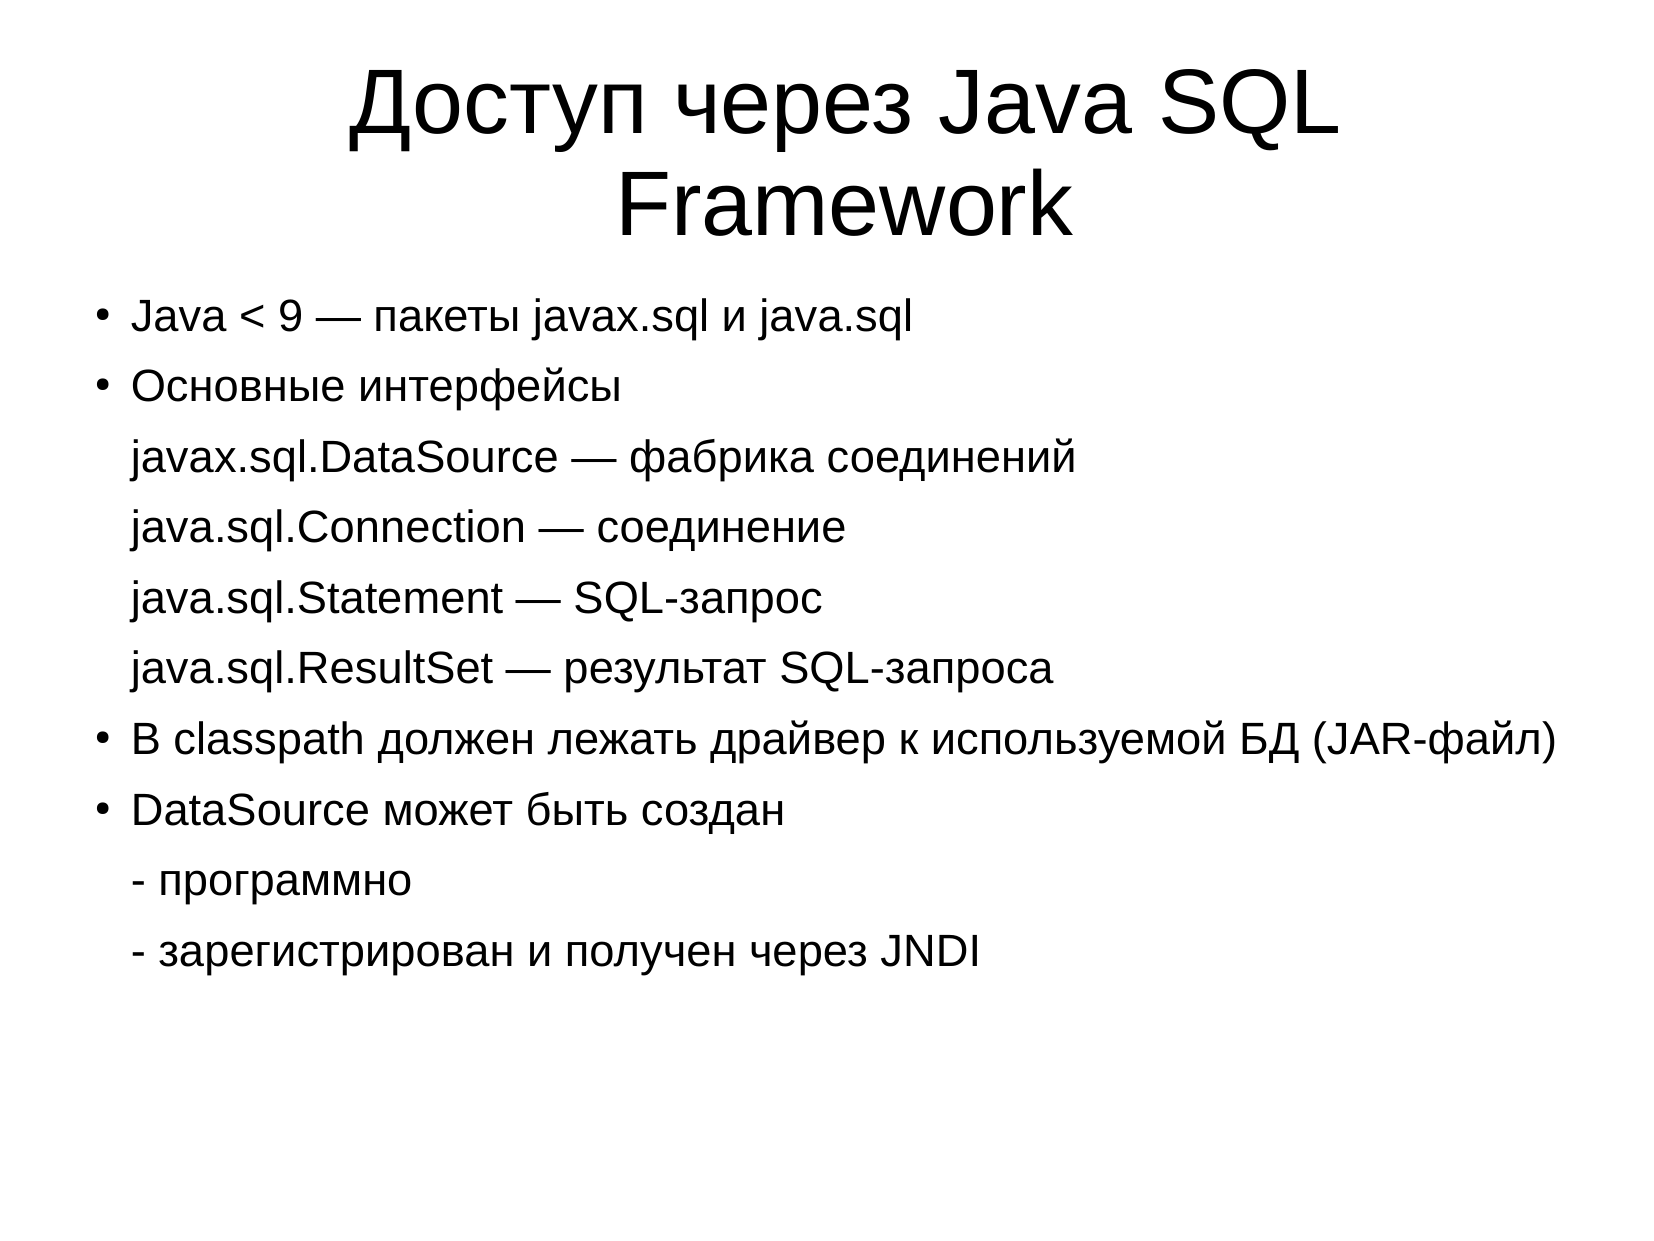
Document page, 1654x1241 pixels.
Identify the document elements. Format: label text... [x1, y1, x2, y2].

list Java < 9 — пакеты javax.sql и java.sql Основные интерфейсы javax.sql.DataSource — фабрика соединений java.sql.Connection — соединение java.sql.Statement — SQL-запрос java.sql.ResultSet — результат SQL-запроса В classpath должен лежать драйвер к используемой БД (JAR-файл) DataSource может быть создан - программно - зарегистрирован и получен через JNDI [82, 290, 1571, 1010]
title Доступ через Java SQL Framework [82, 49, 1571, 257]
